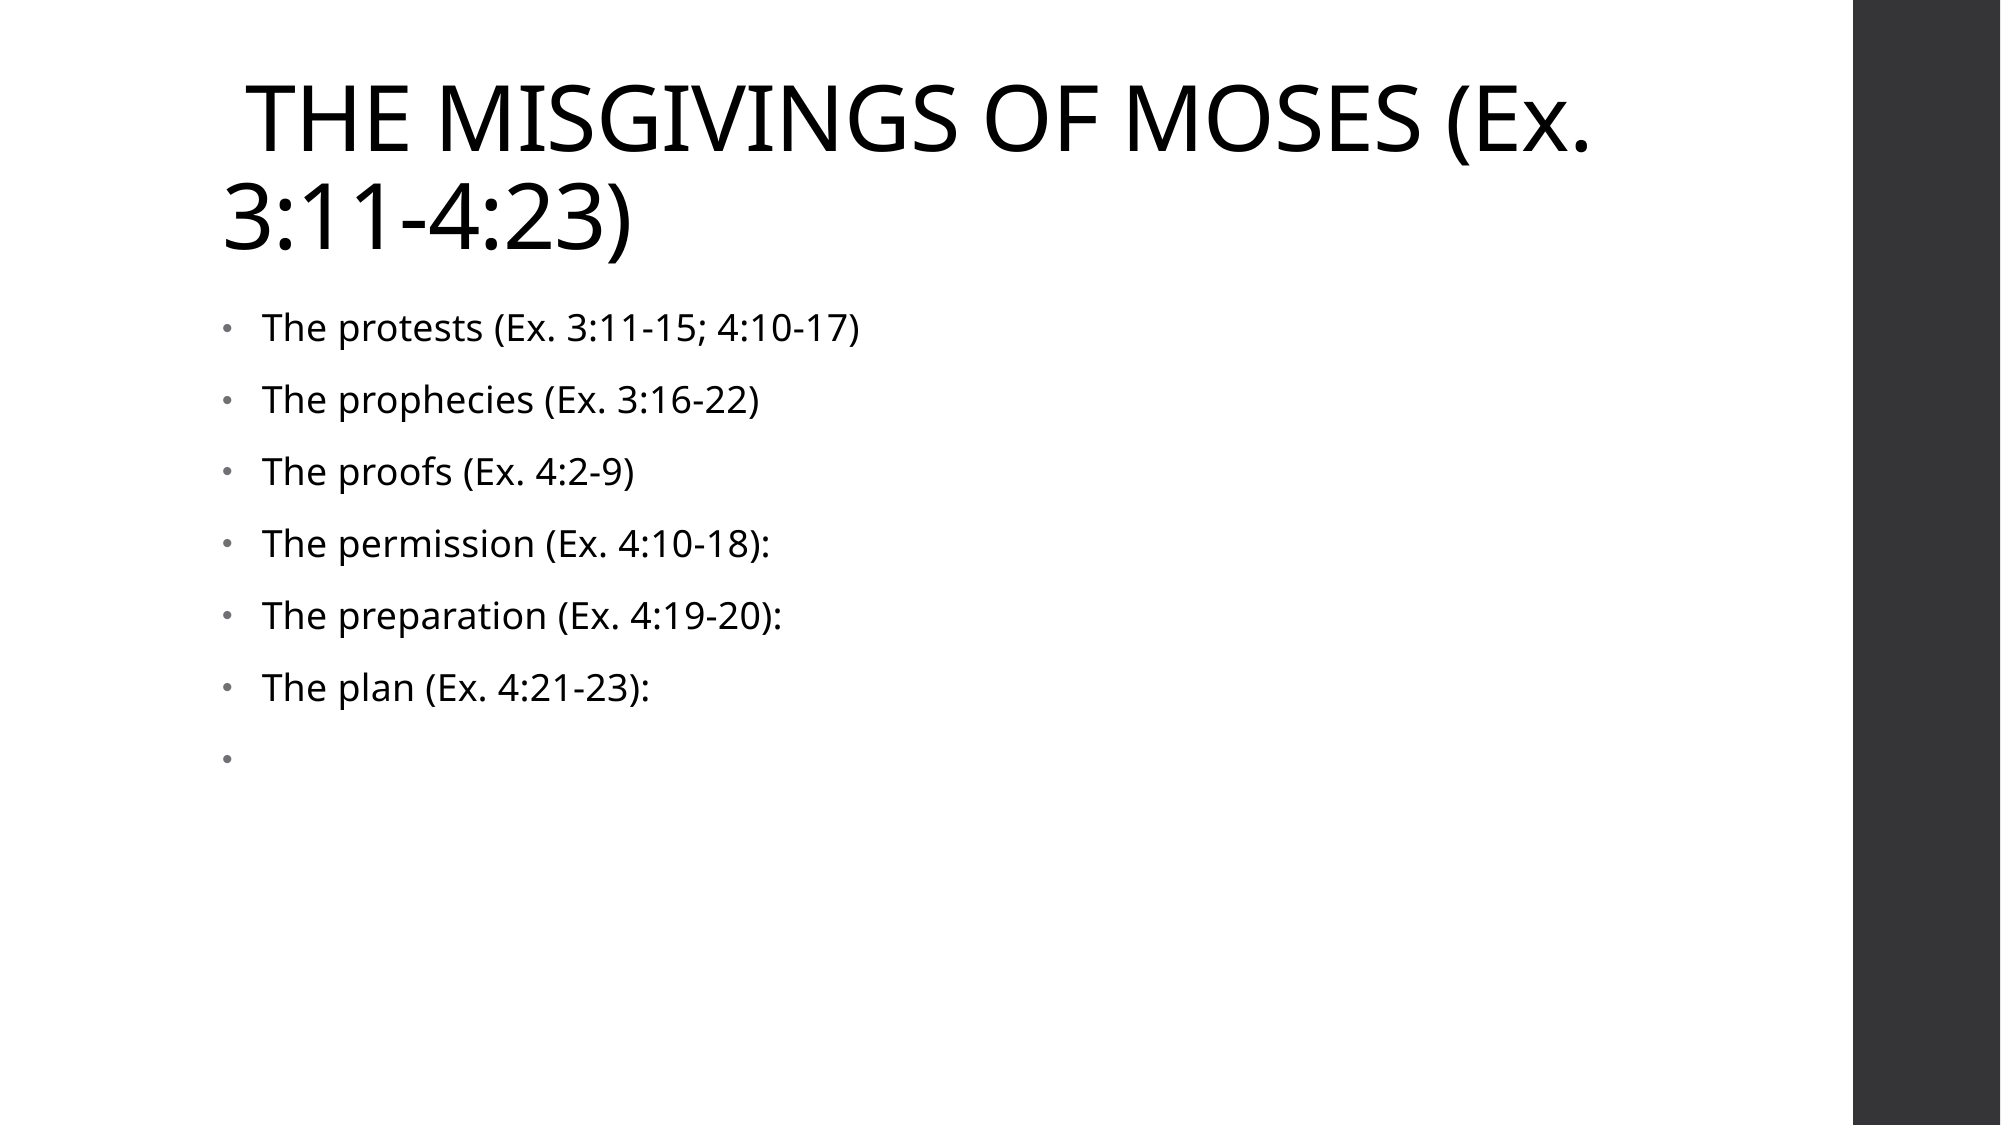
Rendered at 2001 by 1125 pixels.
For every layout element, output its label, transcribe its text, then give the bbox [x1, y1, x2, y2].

list The protests (Ex. 3:11-15; 4:10-17) The prophecies (Ex. 3:16-22) The proofs (Ex. 4:2-9) The permission (Ex. 4:10-18): The preparation (Ex. 4:19-20): The plan (Ex. 4:21-23): [206, 299, 1617, 1014]
title THE MISGIVINGS OF MOSES (Ex. 3:11-4:23) [206, 60, 1797, 278]
